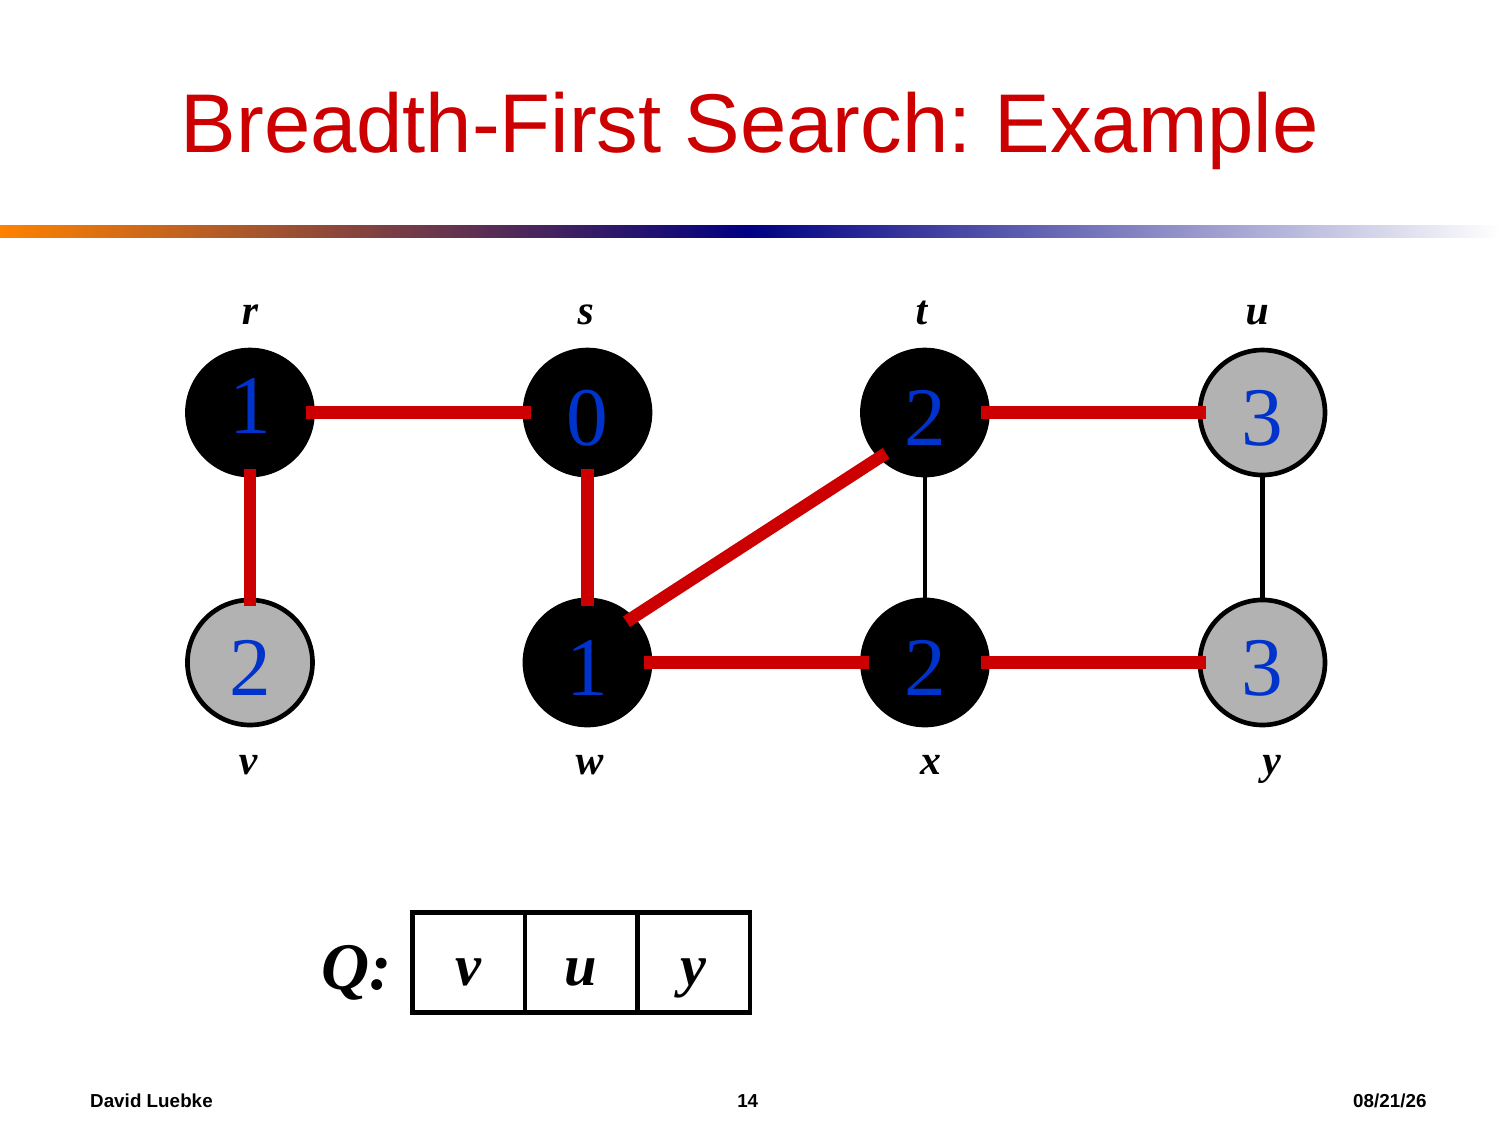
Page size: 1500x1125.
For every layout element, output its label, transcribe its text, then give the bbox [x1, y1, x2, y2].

text_box 1 [524, 600, 650, 725]
text_box 2 [862, 350, 988, 475]
text_box 0 [525, 350, 651, 475]
text_box v [412, 912, 524, 1013]
text_box s [562, 275, 609, 341]
text_box y [1247, 725, 1296, 791]
title Breadth-First Search: Example [75, 37, 1426, 201]
text_box 2 [862, 600, 988, 725]
text_box r [227, 275, 273, 341]
text_box 2 [187, 600, 313, 725]
text_box 3 [1200, 600, 1326, 725]
text_box w [560, 725, 619, 791]
text_box Q: [299, 912, 412, 1013]
text_box u [524, 912, 637, 1013]
text_box y [637, 912, 750, 1013]
text_box 3 [1200, 350, 1326, 475]
text_box 1 [187, 350, 313, 475]
text_box u [1230, 275, 1284, 341]
text_box v [224, 725, 273, 791]
text_box x [905, 725, 956, 791]
text_box David Luebke <number> 03/10/19 [75, 1074, 1426, 1125]
text_box t [900, 275, 942, 341]
